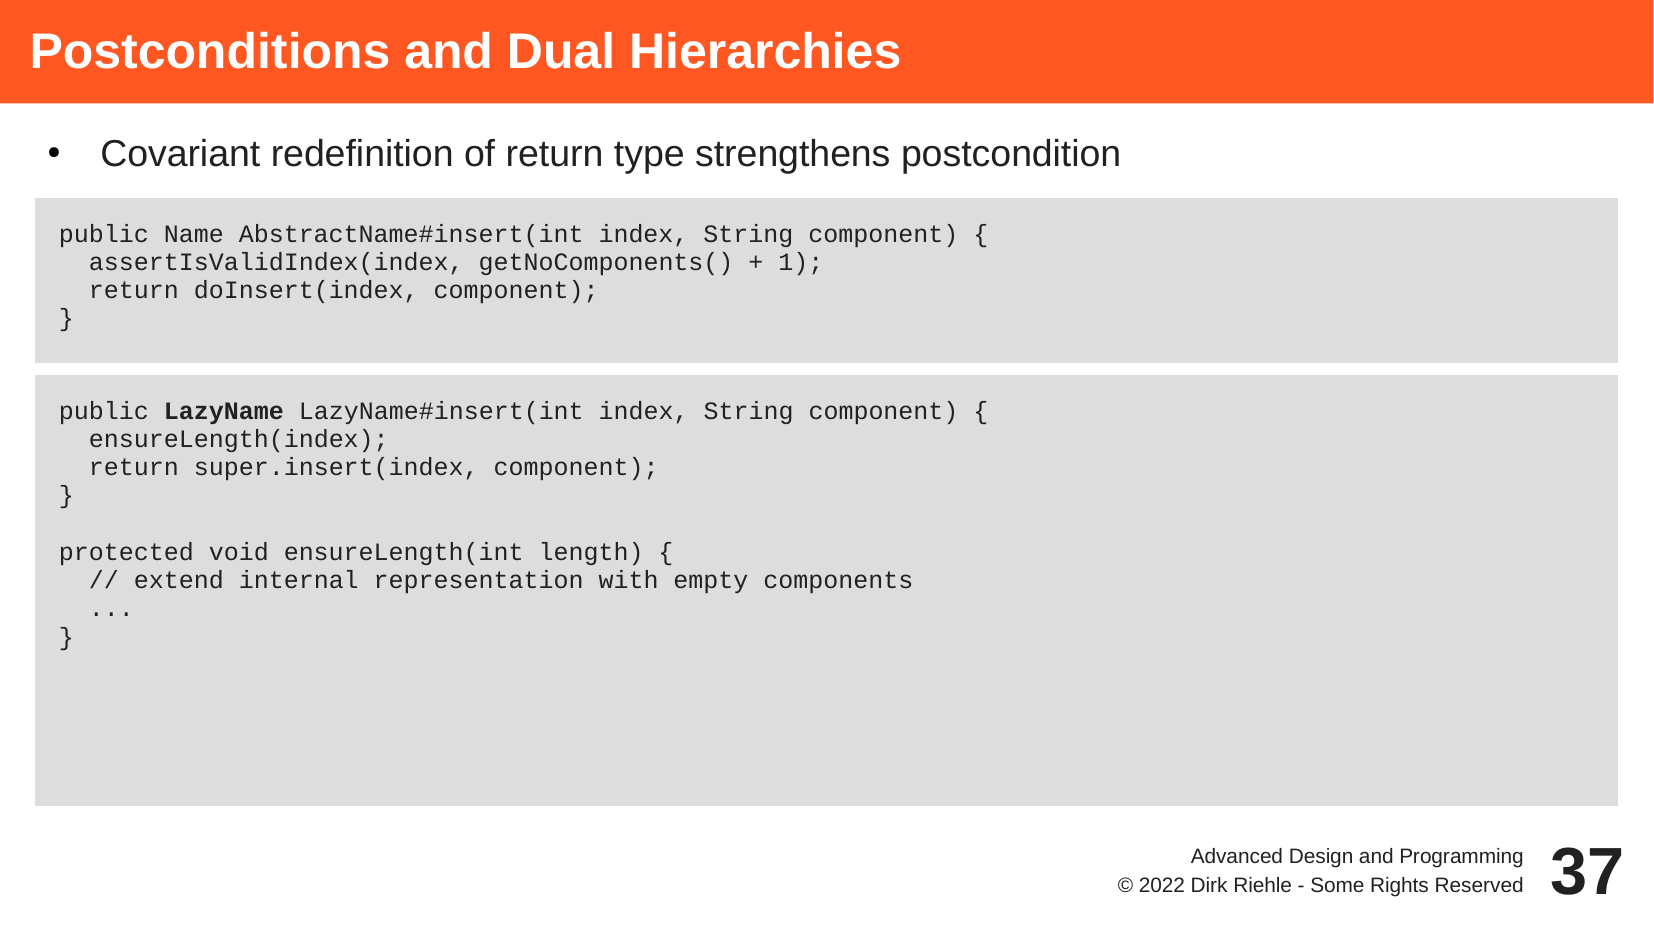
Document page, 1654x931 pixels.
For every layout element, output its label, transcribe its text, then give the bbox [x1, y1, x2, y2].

list Covariant redefinition of return type strengthens postcondition [29, 132, 1625, 186]
title Postconditions and Dual Hierarchies [0, 0, 1654, 104]
list public LazyName LazyName#insert(int index, String component) { ensureLength(index); return super.insert(index, component); } protected void ensureLength(int length) { // extend internal representation with empty components ... } [29, 369, 1625, 813]
list public Name AbstractName#insert(int index, String component) { assertIsValidIndex(index, getNoComponents() + 1); return doInsert(index, component); } [29, 191, 1625, 363]
